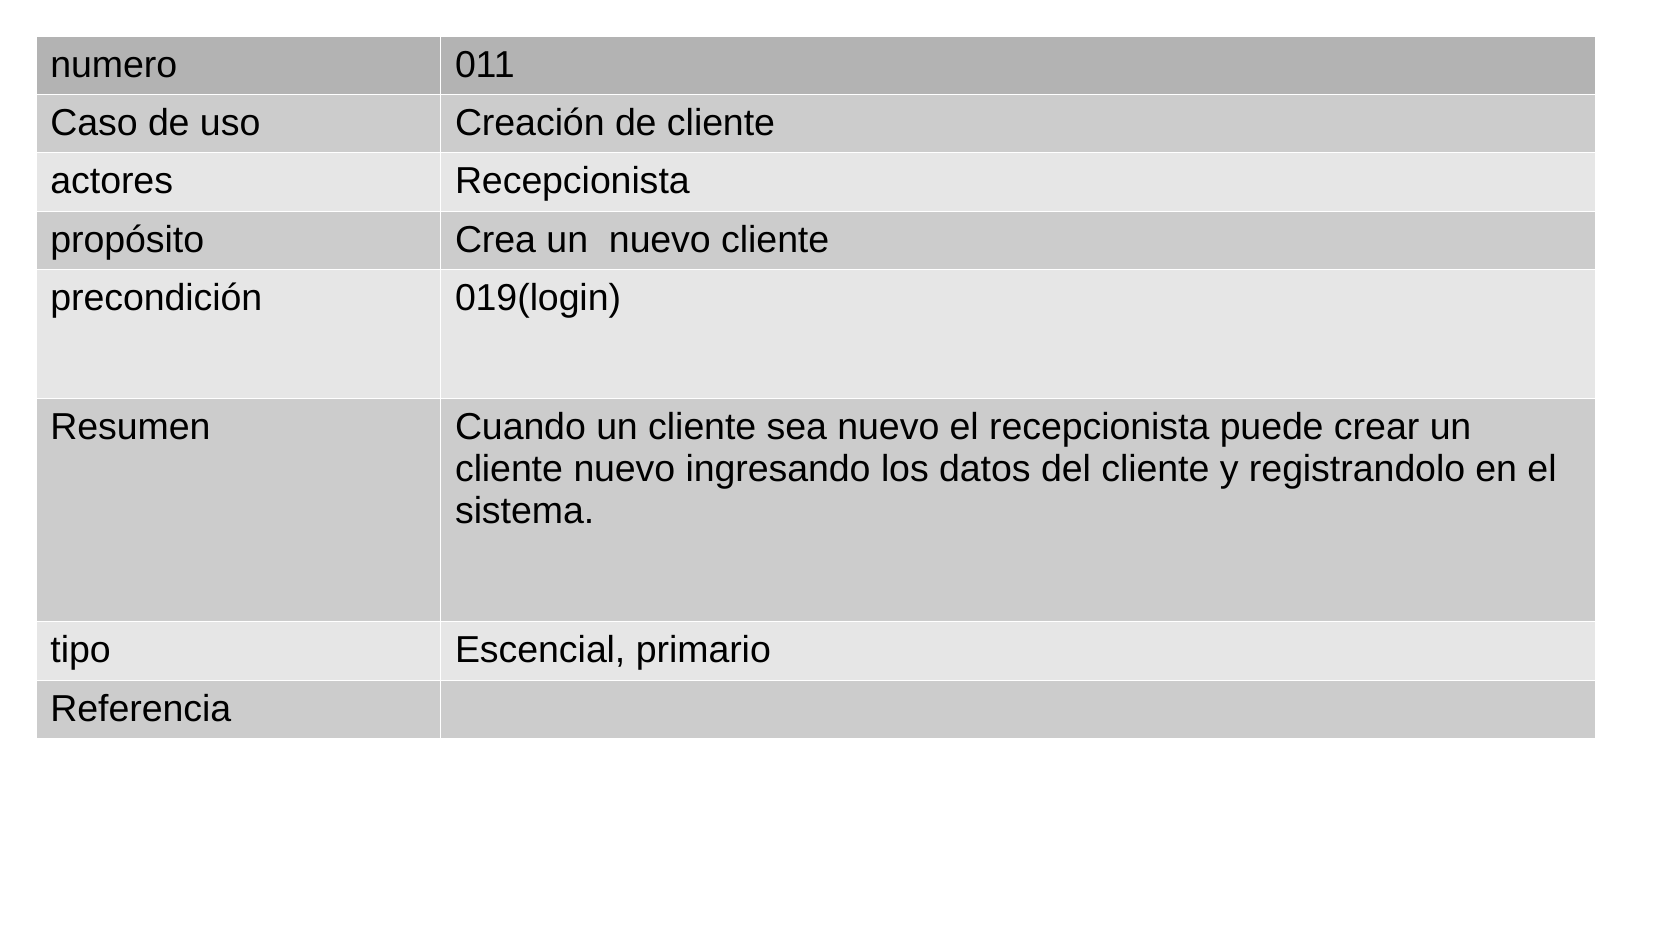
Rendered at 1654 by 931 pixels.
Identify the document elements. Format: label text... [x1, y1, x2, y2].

table_cell Crea un nuevo cliente [441, 212, 1595, 269]
table_cell actores [37, 153, 440, 211]
table_cell propósito [37, 212, 440, 269]
table_cell Creación de cliente [441, 95, 1595, 152]
table_cell Recepcionista [441, 153, 1595, 211]
table_cell Referencia [37, 681, 440, 738]
table_cell [441, 681, 1595, 738]
table_cell tipo [37, 622, 440, 680]
table_cell Escencial, primario [441, 622, 1595, 680]
table_cell Resumen [37, 399, 440, 621]
table_header 011 [441, 37, 1595, 94]
table_cell Caso de uso [37, 95, 440, 152]
table_cell 019(login) [441, 270, 1595, 398]
table_header numero [37, 37, 440, 94]
table_cell precondición [37, 270, 440, 398]
table_cell Cuando un cliente sea nuevo el recepcionista puede crear un cliente nuevo ingresando los datos del cliente y registrandolo en el sistema. [441, 399, 1595, 621]
